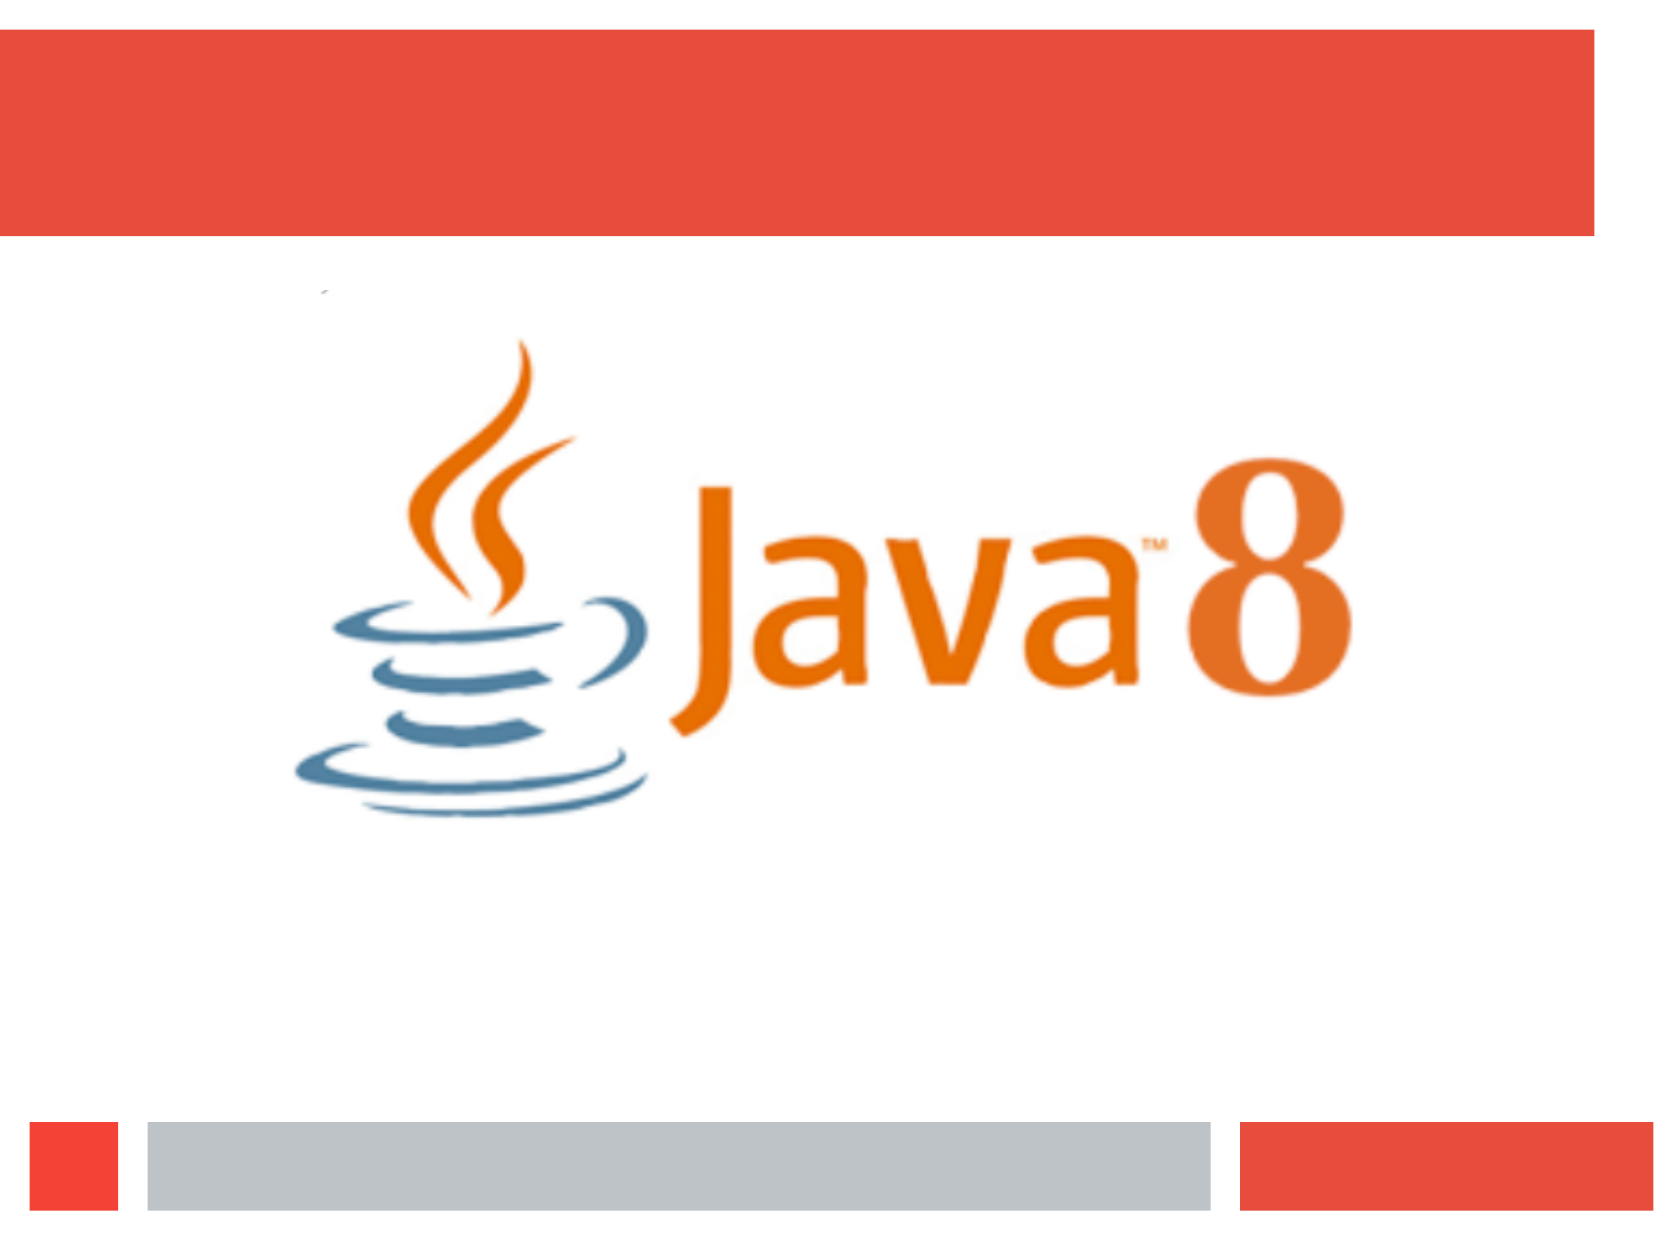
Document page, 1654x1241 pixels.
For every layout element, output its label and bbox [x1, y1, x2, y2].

picture [288, 290, 1366, 1010]
